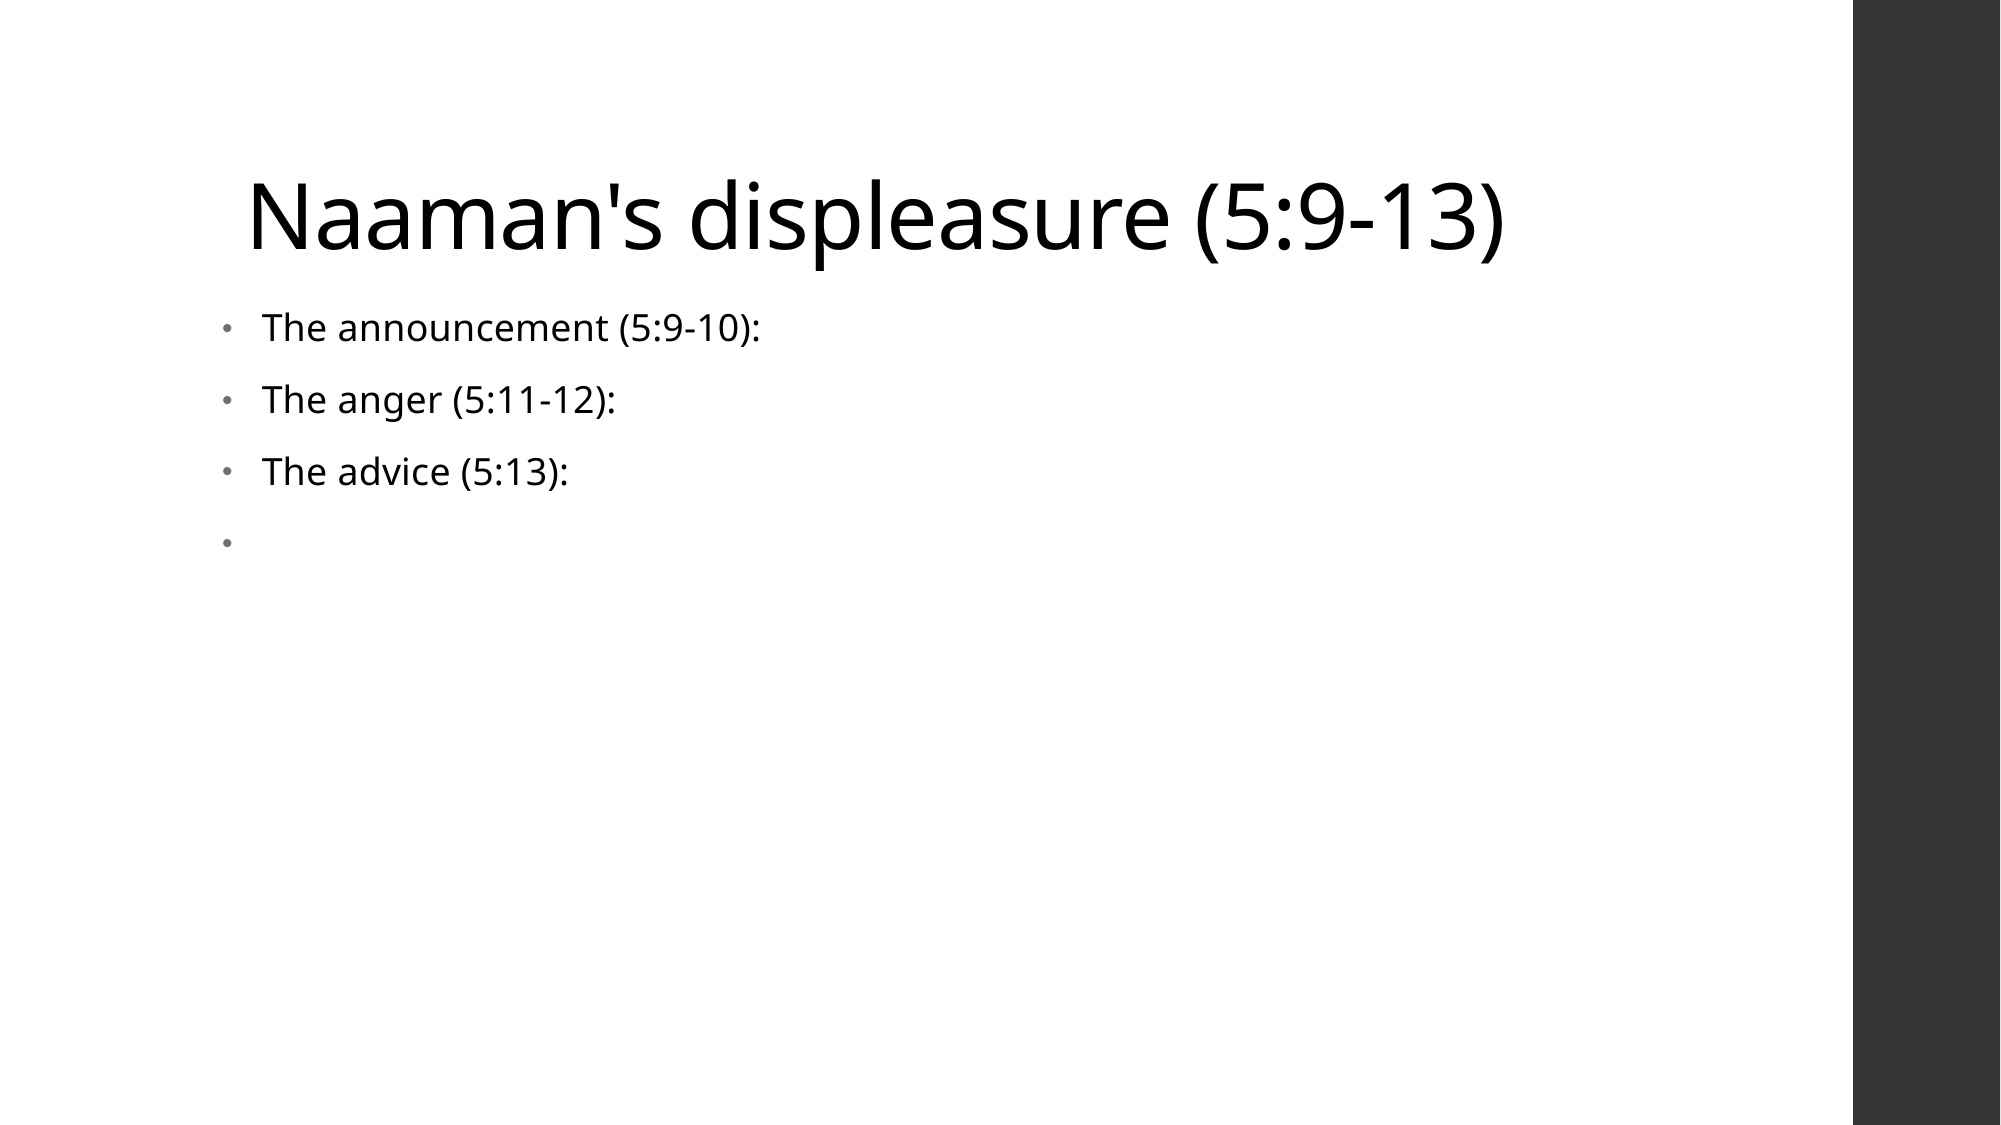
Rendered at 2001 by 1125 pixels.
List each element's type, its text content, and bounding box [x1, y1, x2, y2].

title Naaman's displeasure (5:9-13) [206, 60, 1797, 278]
list The announcement (5:9-10): The anger (5:11-12): The advice (5:13): [206, 299, 1617, 1014]
